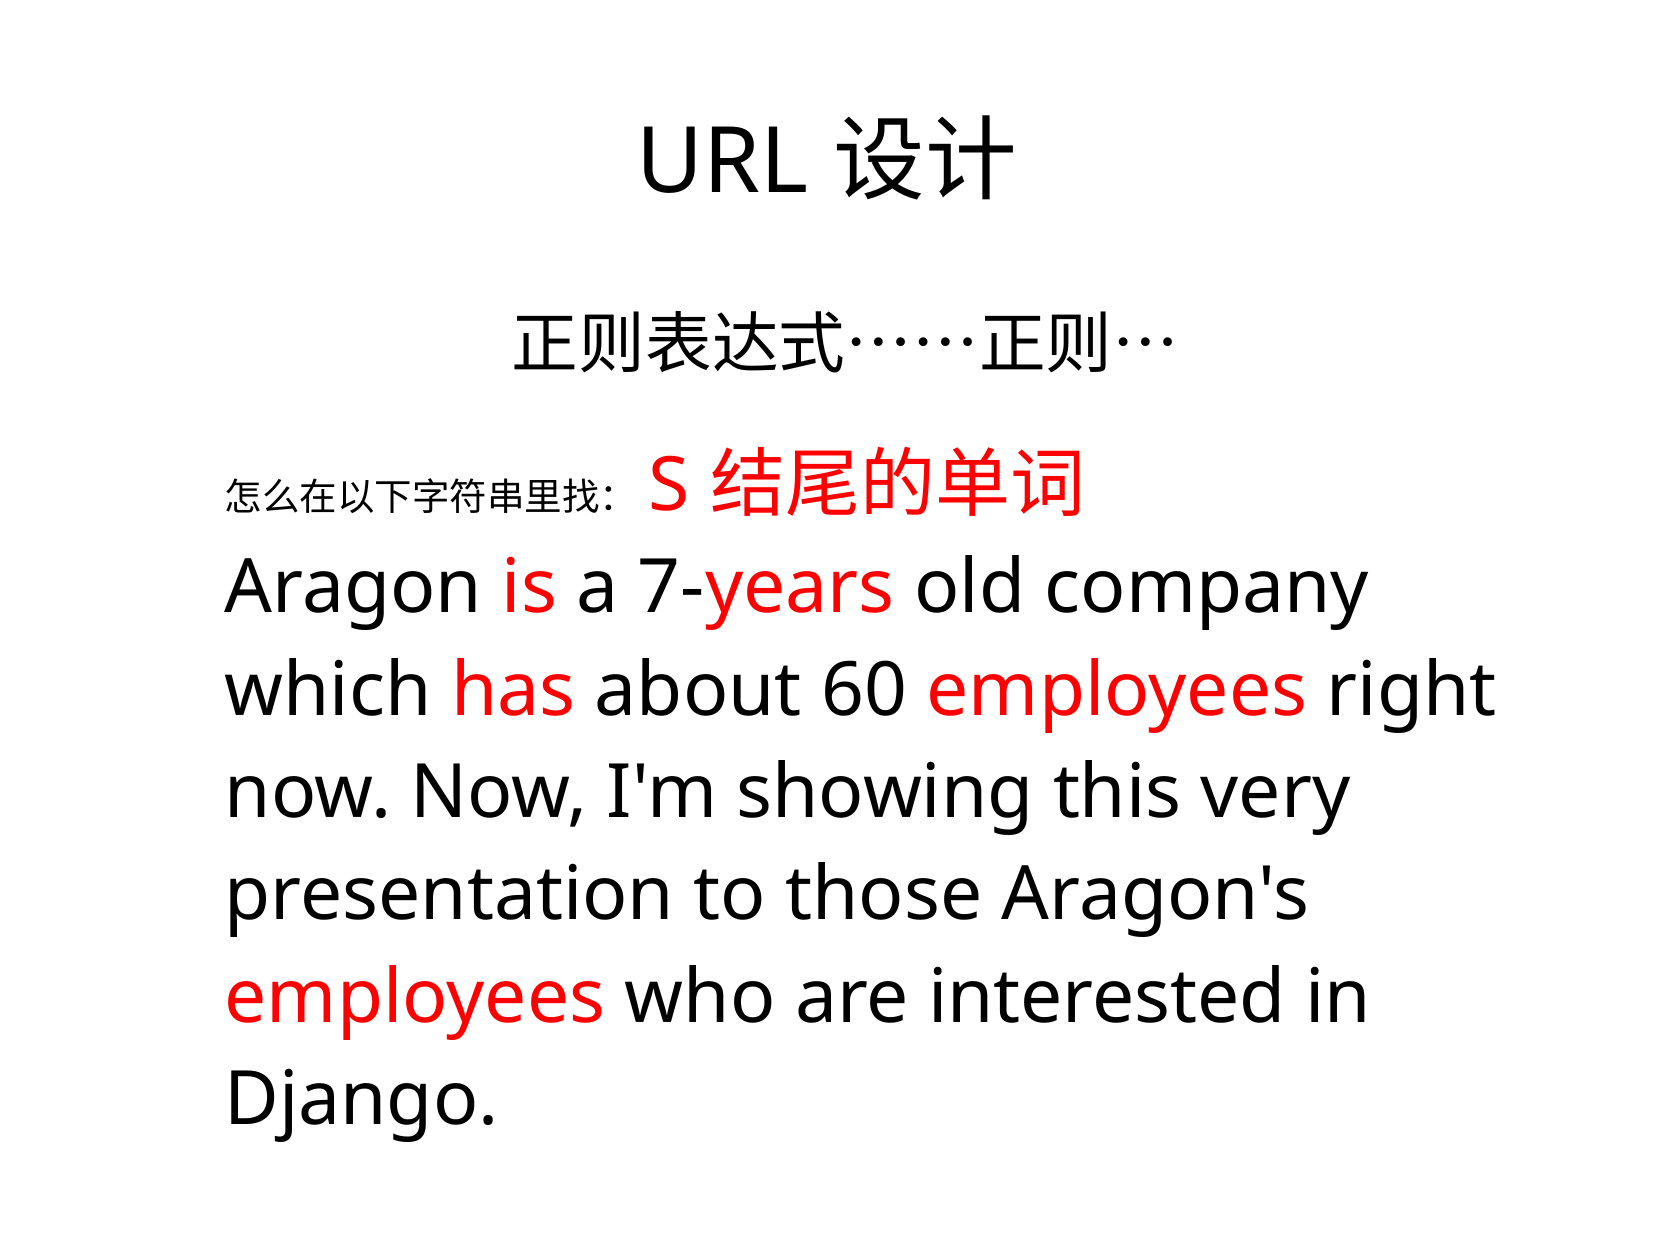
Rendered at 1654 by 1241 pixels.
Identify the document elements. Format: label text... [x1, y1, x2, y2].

text_box 怎么在以下字符串里找：S结尾的单词 Aragon is a 7-years old company which has about 60 employees right now. Now, I'm showing this very presentation to those Aragon's employees who are interested in Django. [207, 413, 1538, 1051]
list 正则表达式……正则… [82, 290, 1538, 414]
title URL设计 [82, 49, 1571, 257]
